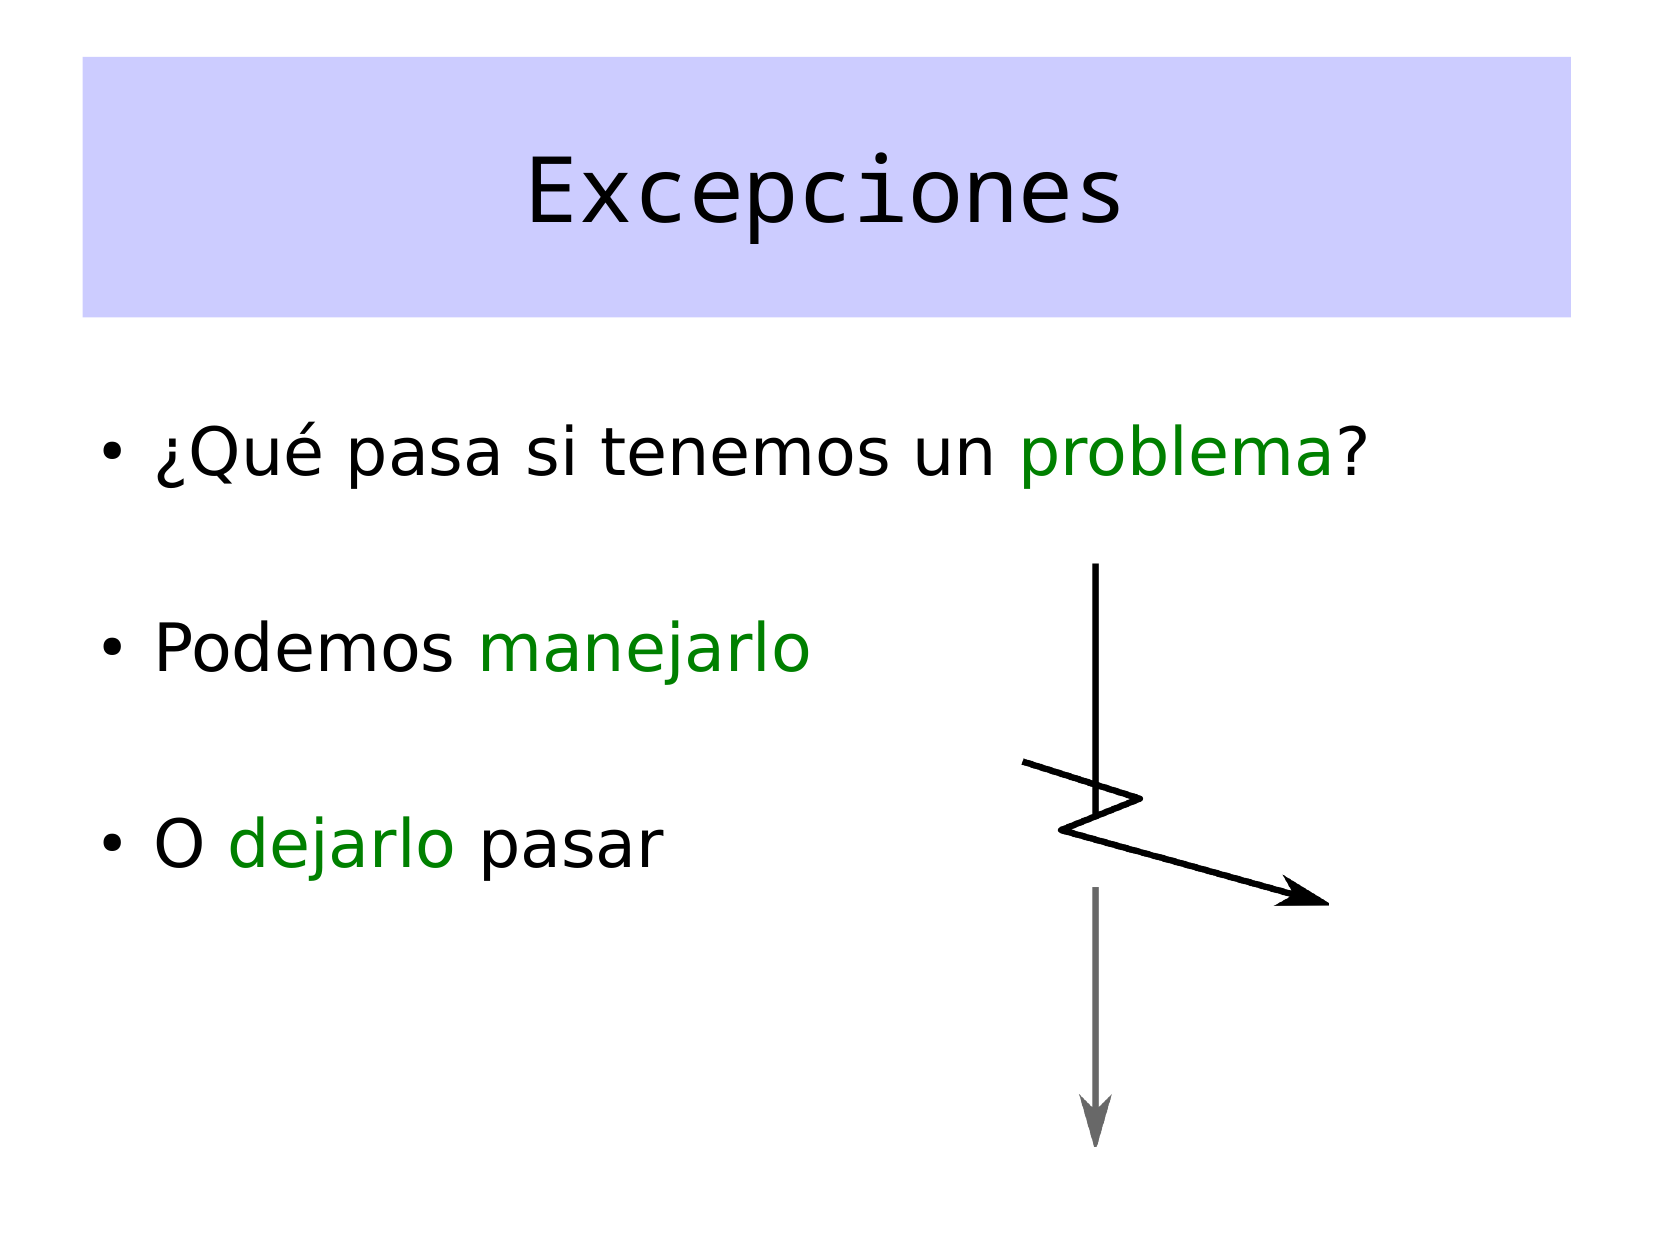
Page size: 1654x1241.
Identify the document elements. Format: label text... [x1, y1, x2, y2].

list ¿Qué pasa si tenemos un problema? Podemos manejarlo O dejarlo pasar [82, 413, 1571, 1232]
title Excepciones [82, 56, 1571, 318]
picture [1019, 560, 1329, 1147]
